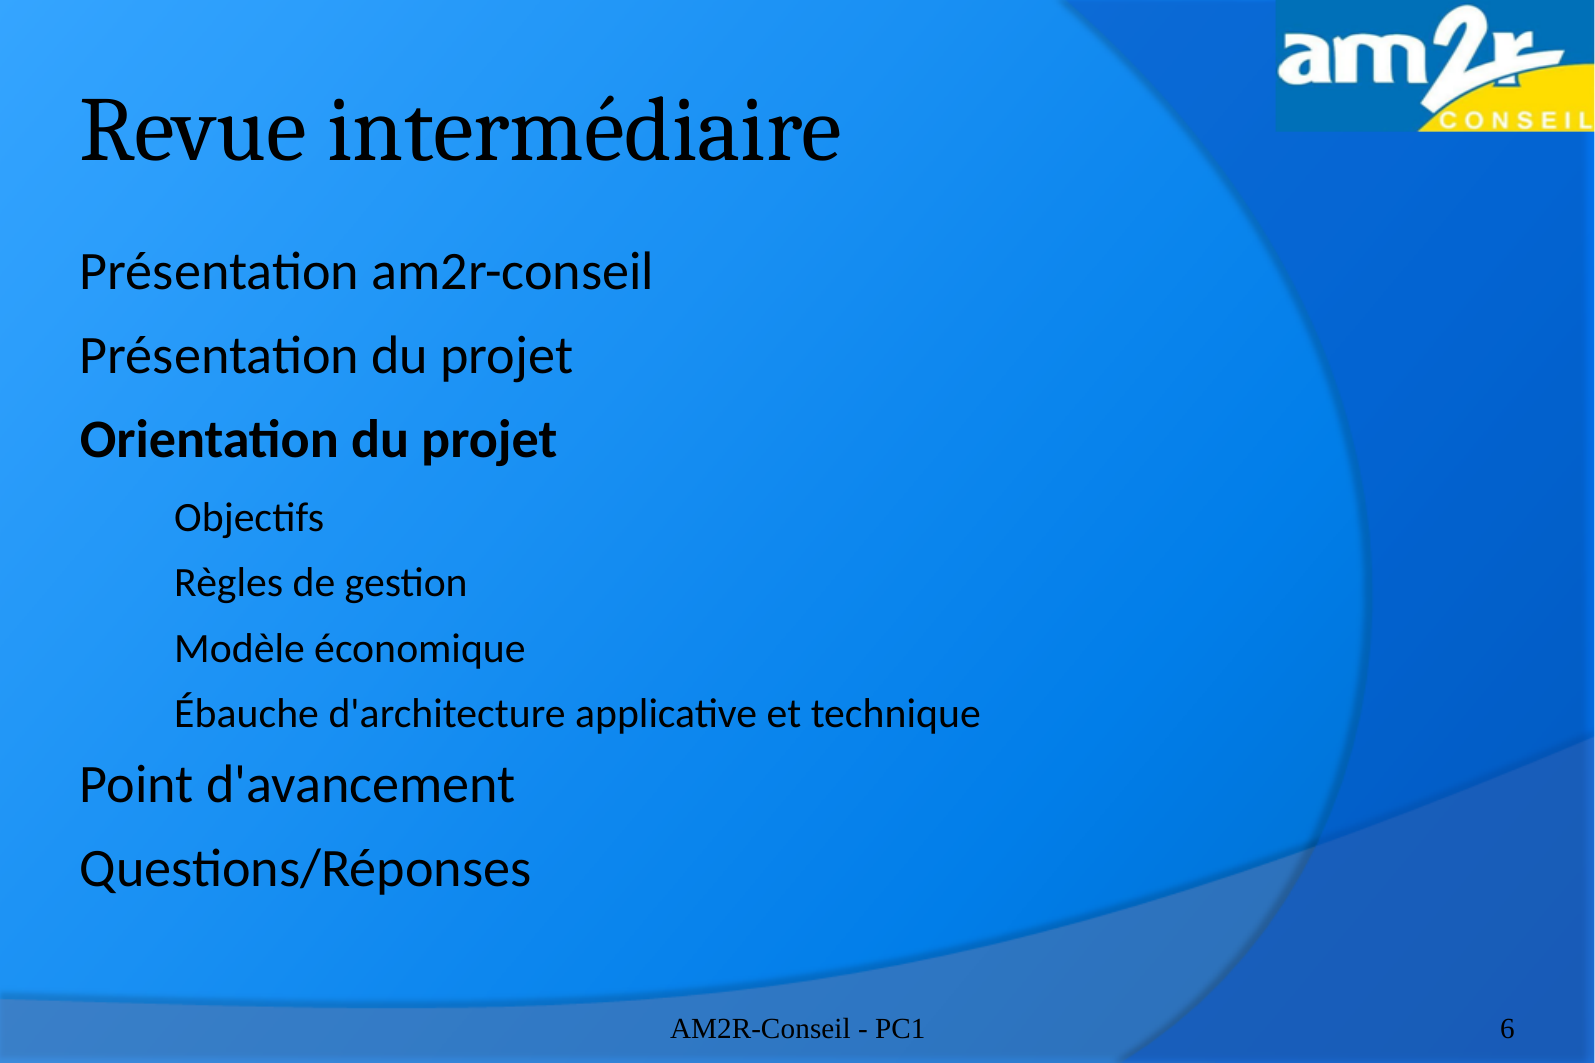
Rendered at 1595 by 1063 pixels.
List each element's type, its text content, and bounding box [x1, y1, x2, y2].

picture [0, 0, 1595, 1063]
list Présentation am2r-conseil Présentation du projet Orientation du projet Objectifs Règles de gestion Modèle économique Ébauche d'architecture applicative et technique Point d'avancement Questions/Réponses [79, 248, 1515, 1041]
title Revue intermédiaire [79, 42, 1253, 220]
